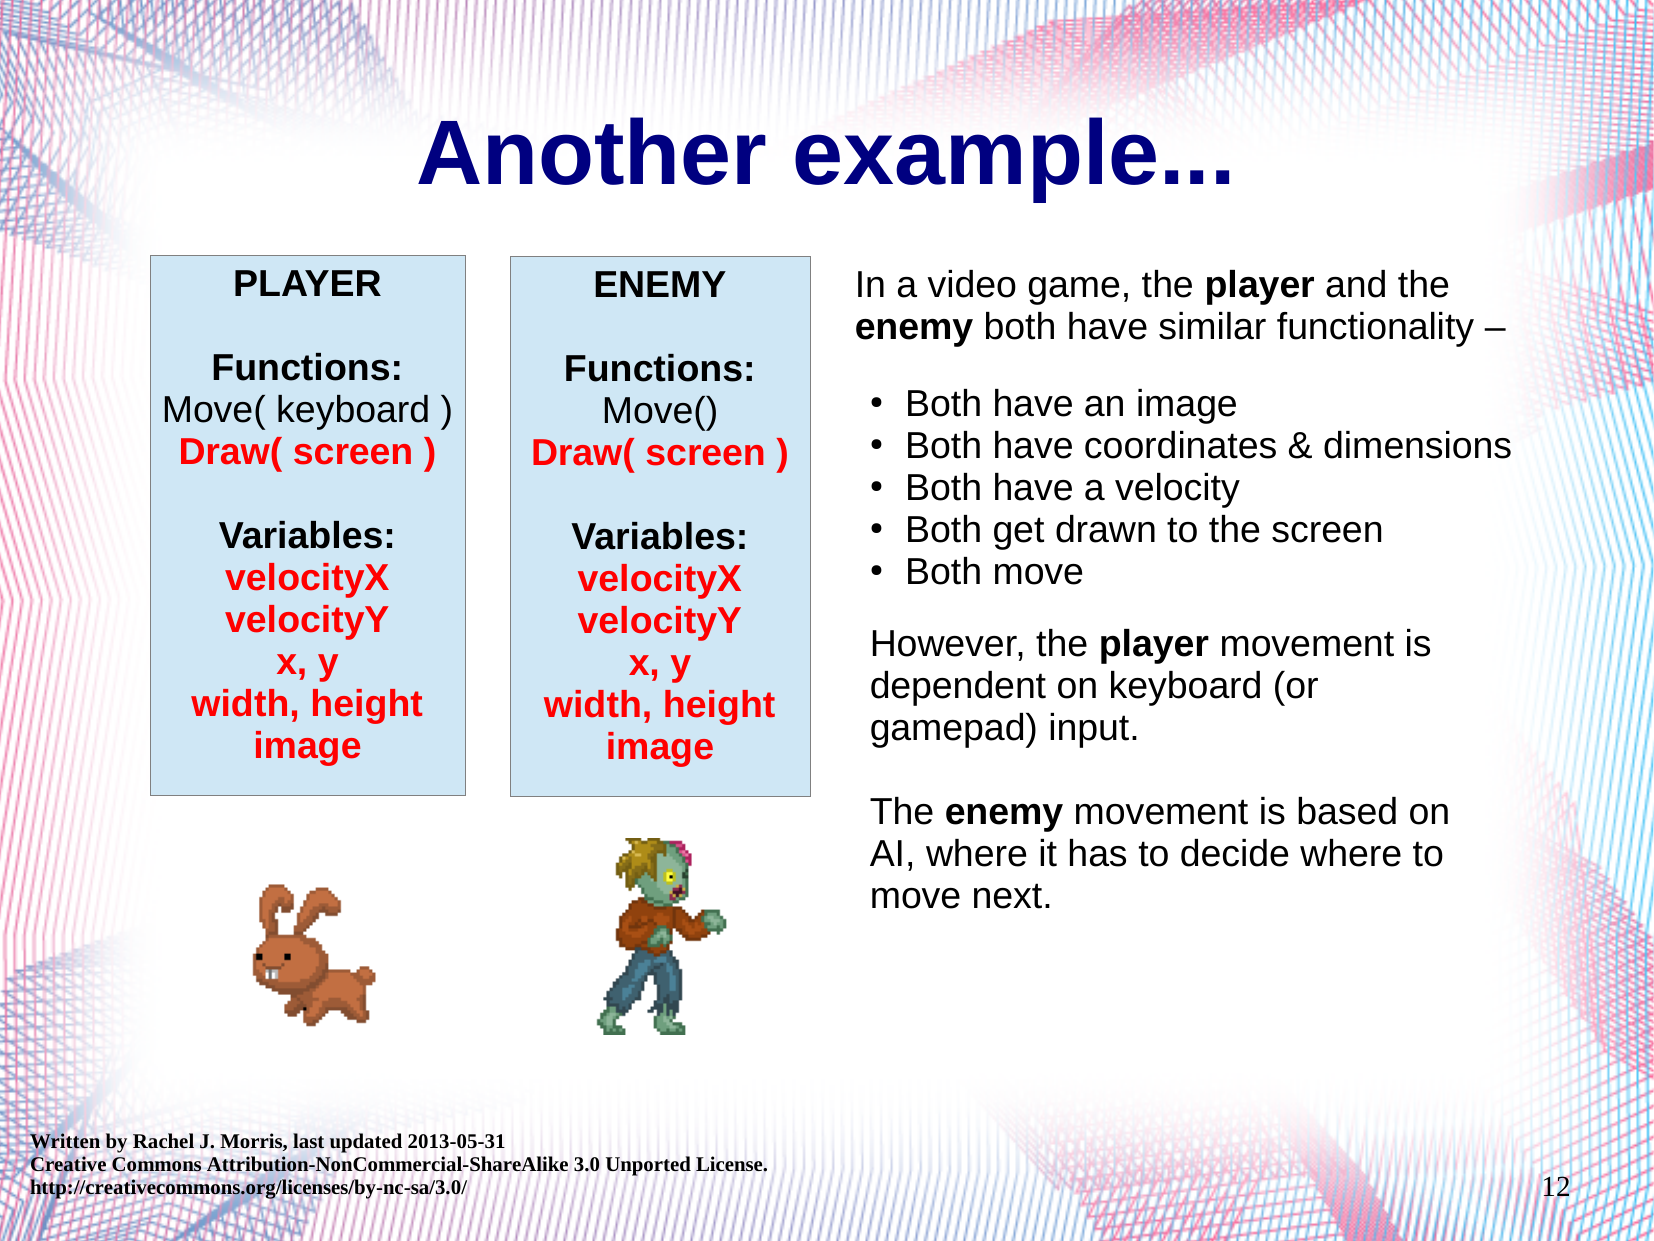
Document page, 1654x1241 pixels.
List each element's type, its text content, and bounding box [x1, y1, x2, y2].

text_box ENEMY Functions: Move() Draw( screen ) Variables: velocityX velocityY x, y width, height image [510, 256, 811, 797]
text_box However, the player movement is dependent on keyboard (or gamepad) input. The enemy movement is based on AI, where it has to decide where to move next. [855, 615, 1501, 924]
title Another example... [82, 49, 1571, 257]
text_box In a video game, the player and the enemy both have similar functionality – [840, 256, 1531, 356]
text_box PLAYER Functions: Move( keyboard ) Draw( screen ) Variables: velocityX velocityY x, y width, height image [150, 255, 466, 796]
text_box Both have an image Both have coordinates & dimensions Both have a velocity Both get drawn to the screen Both move [855, 375, 1531, 601]
picture [0, 0, 1654, 1241]
